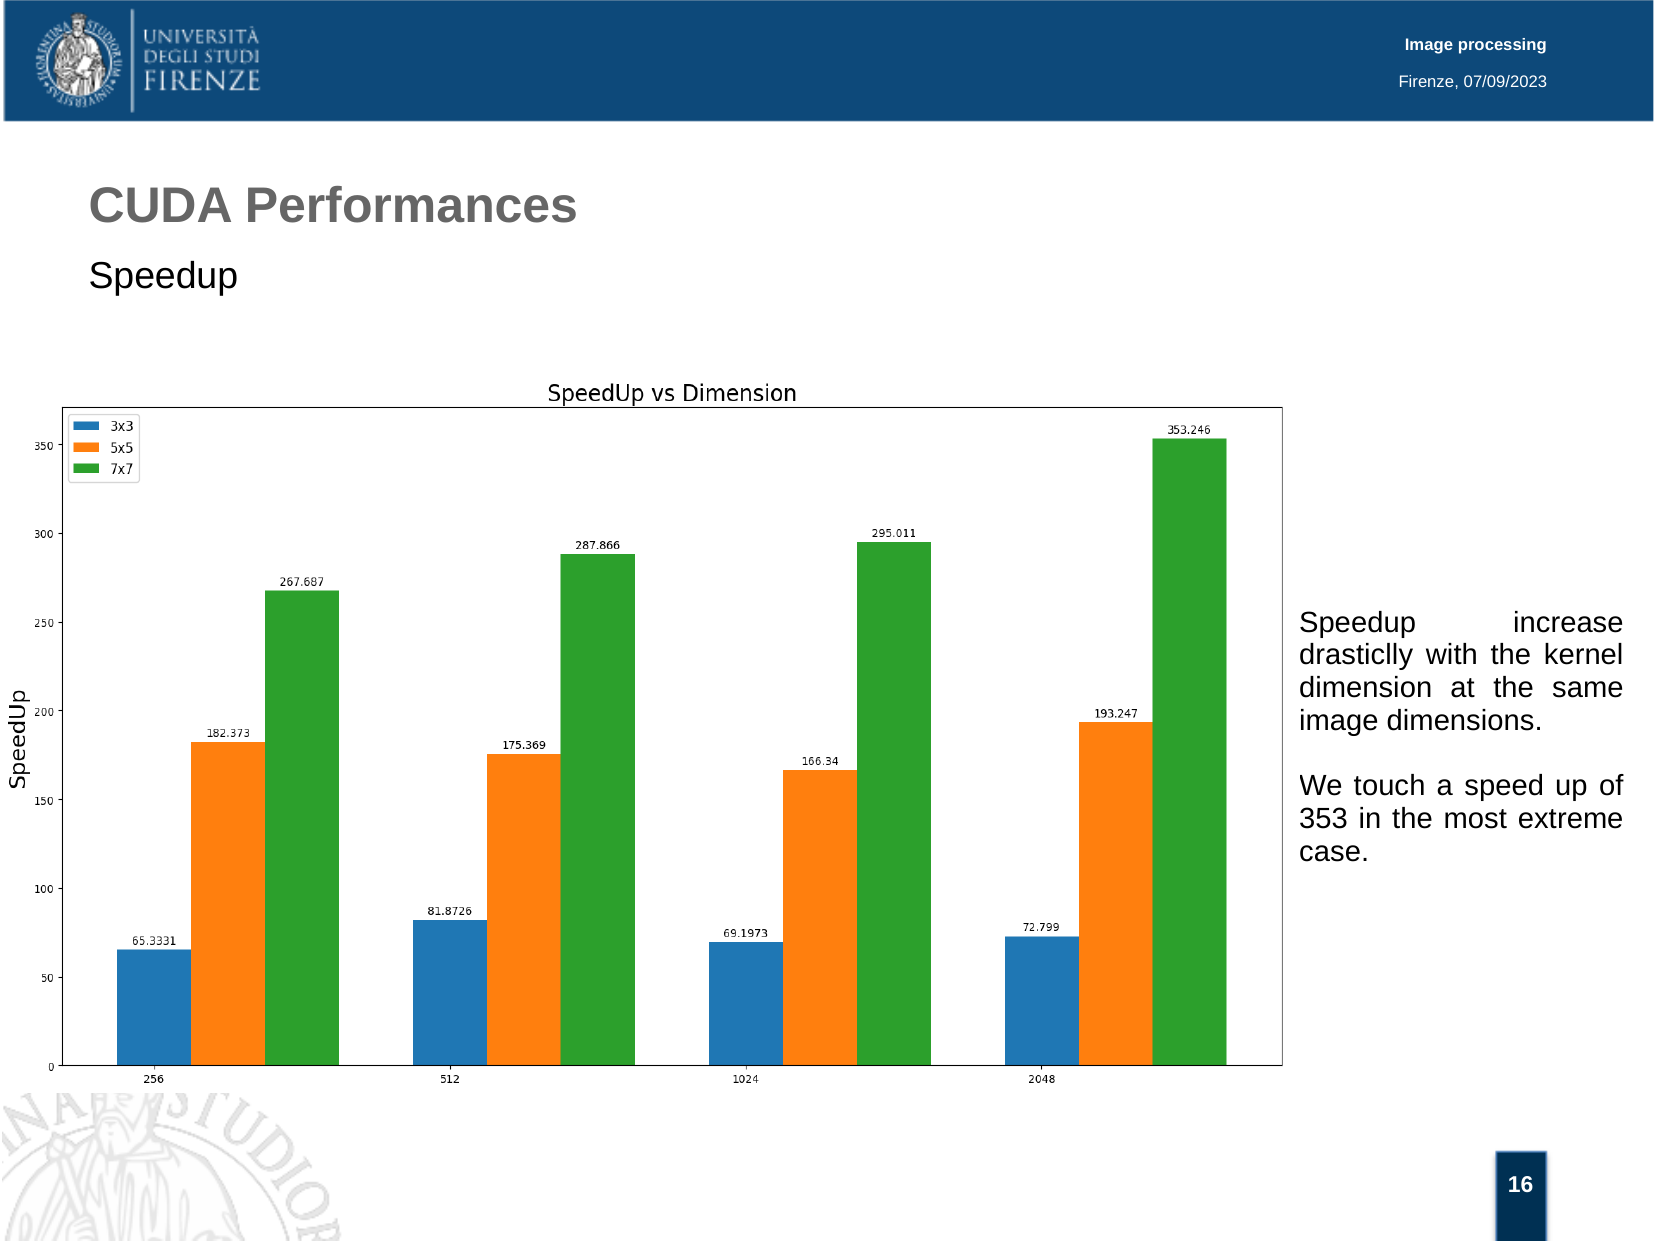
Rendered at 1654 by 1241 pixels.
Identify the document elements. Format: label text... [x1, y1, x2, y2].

picture [0, 0, 1654, 1241]
text_box Image processing Firenze, 07/09/2023 [685, 24, 1548, 102]
text_box 16 [1505, 1160, 1536, 1208]
text_box Speedup increase drasticlly with the kernel dimension at the same image dimensions. We touch a speed up of 353 in the most extreme case. [1300, 410, 1625, 1063]
text_box CUDA Performances Speedup [88, 149, 951, 297]
